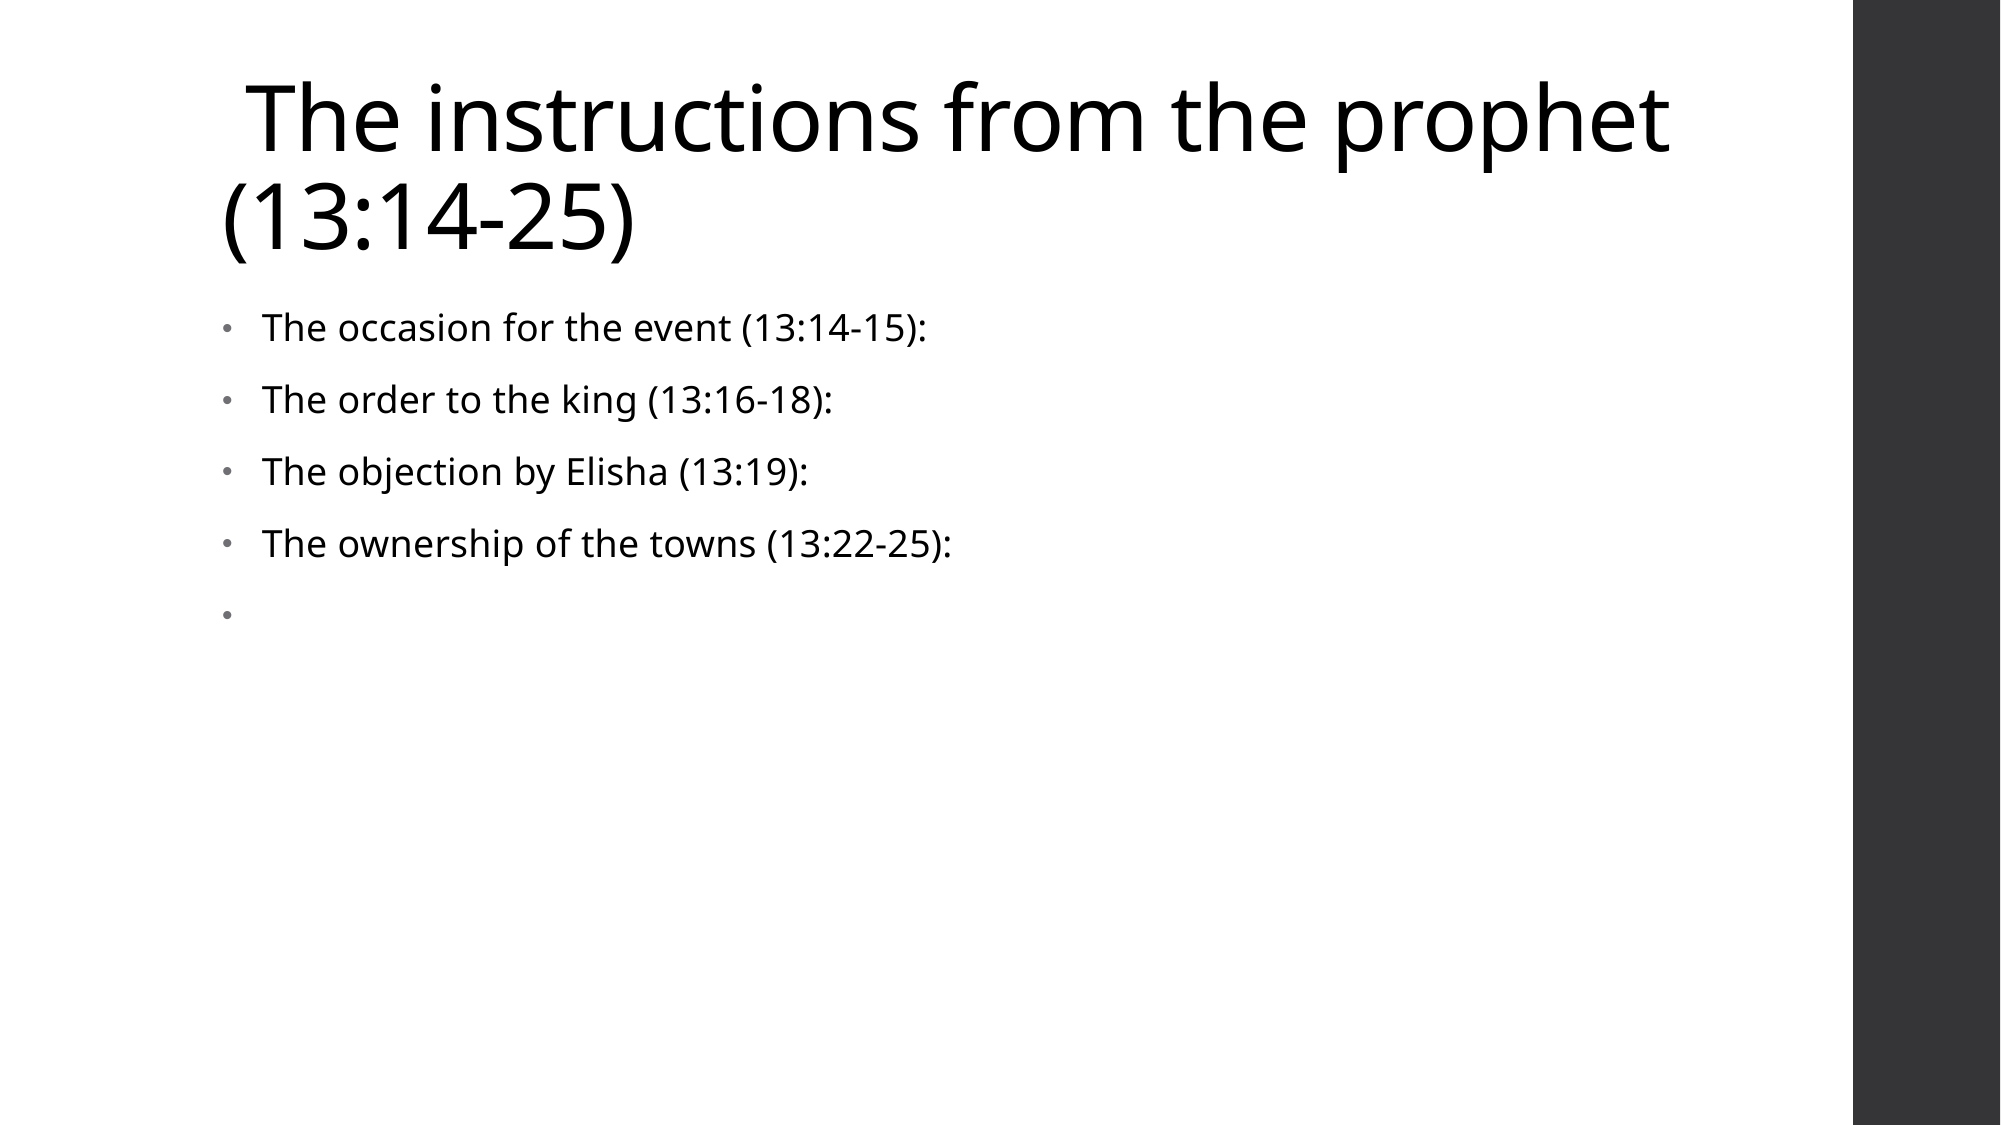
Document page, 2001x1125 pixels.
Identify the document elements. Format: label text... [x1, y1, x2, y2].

title The instructions from the prophet (13:14-25) [206, 60, 1797, 278]
list The occasion for the event (13:14-15): The order to the king (13:16-18): The objection by Elisha (13:19): The ownership of the towns (13:22-25): [206, 299, 1617, 1014]
